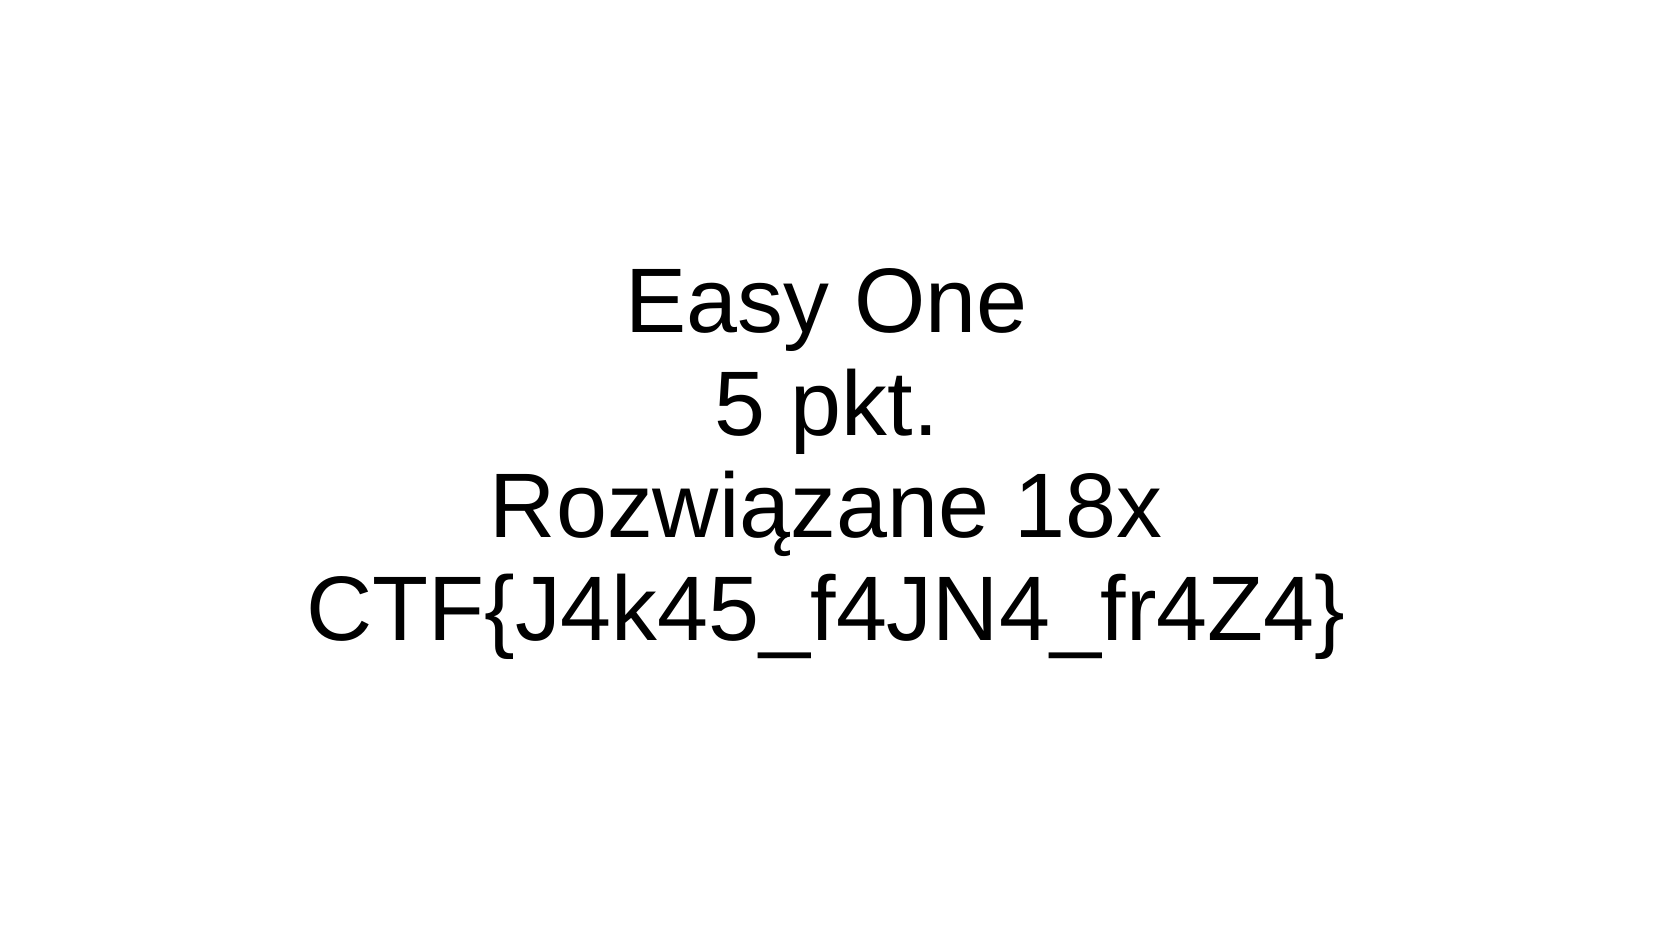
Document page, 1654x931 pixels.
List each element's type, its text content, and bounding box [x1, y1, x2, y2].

subtitle Easy One 5 pkt. Rozwiązane 18x CTF{J4k45_f4JN4_fr4Z4} [82, 95, 1571, 815]
